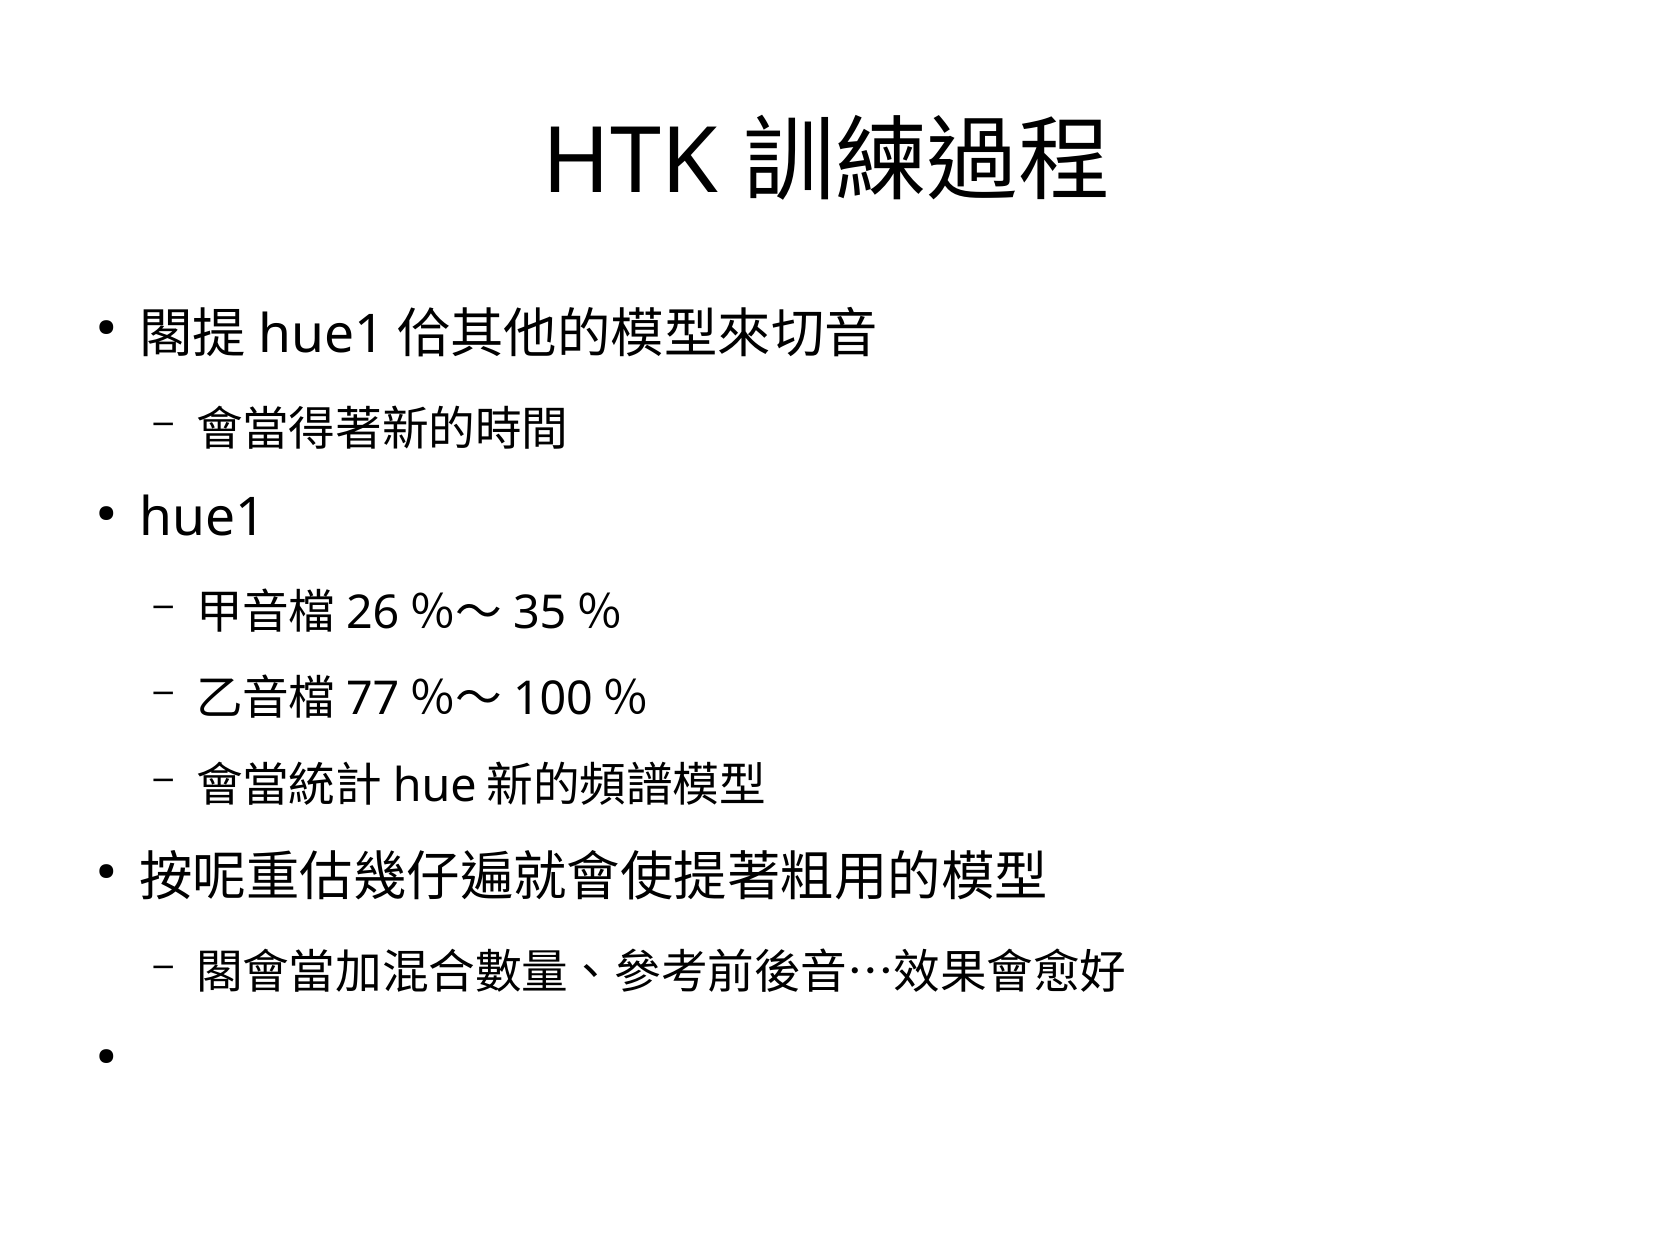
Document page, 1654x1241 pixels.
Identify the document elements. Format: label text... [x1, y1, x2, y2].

list 閣提hue1佮其他的模型來切音 會當得著新的時間 hue1 甲音檔26％～35％ 乙音檔77％～100％ 會當統計hue新的頻譜模型 按呢重估幾仔遍就會使提著粗用的模型 閣會當加混合數量、參考前後音…效果會愈好 [82, 290, 1538, 1010]
title HTK訓練過程 [82, 49, 1571, 257]
